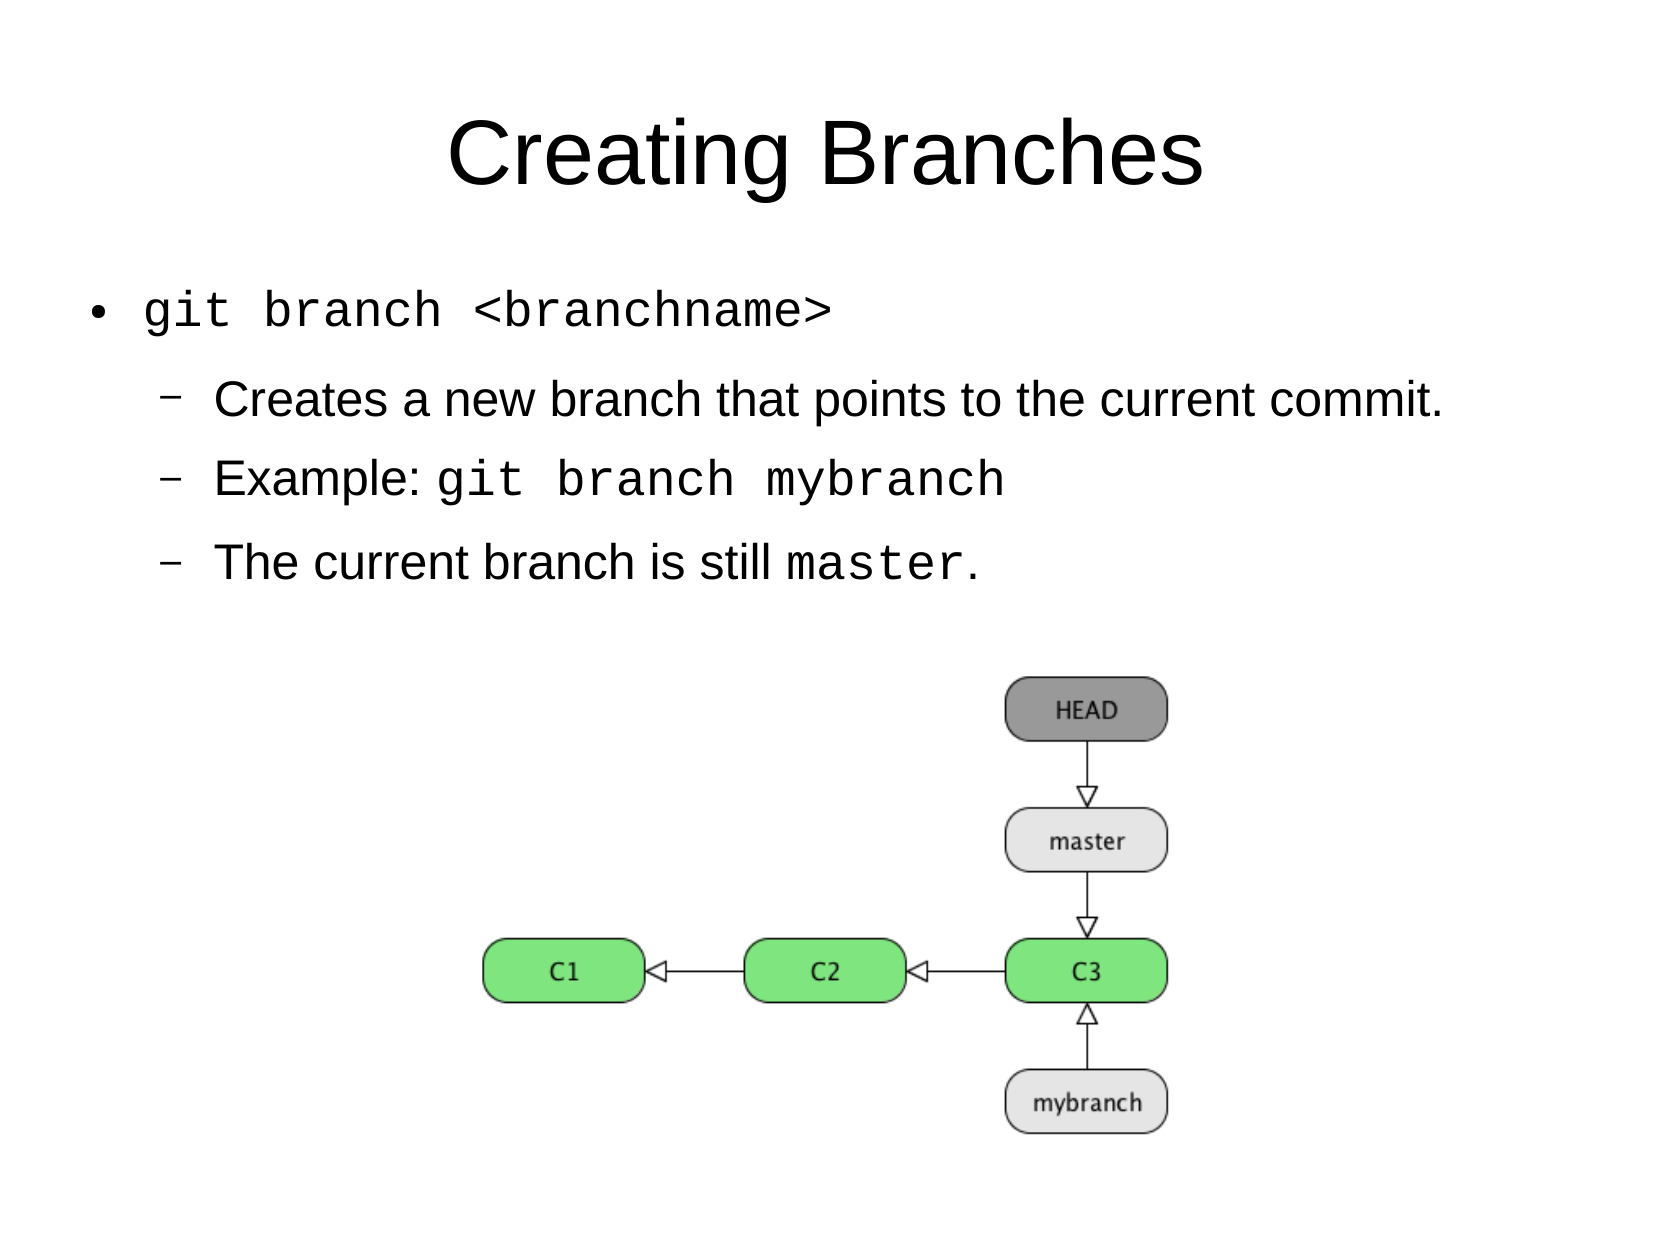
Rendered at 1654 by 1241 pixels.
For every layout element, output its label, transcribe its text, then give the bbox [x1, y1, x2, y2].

title Creating Branches [82, 49, 1571, 257]
list git branch <branchname> Creates a new branch that points to the current commit. Example: git branch mybranch The current branch is still master. [71, 285, 1561, 1104]
picture [450, 644, 1201, 1167]
